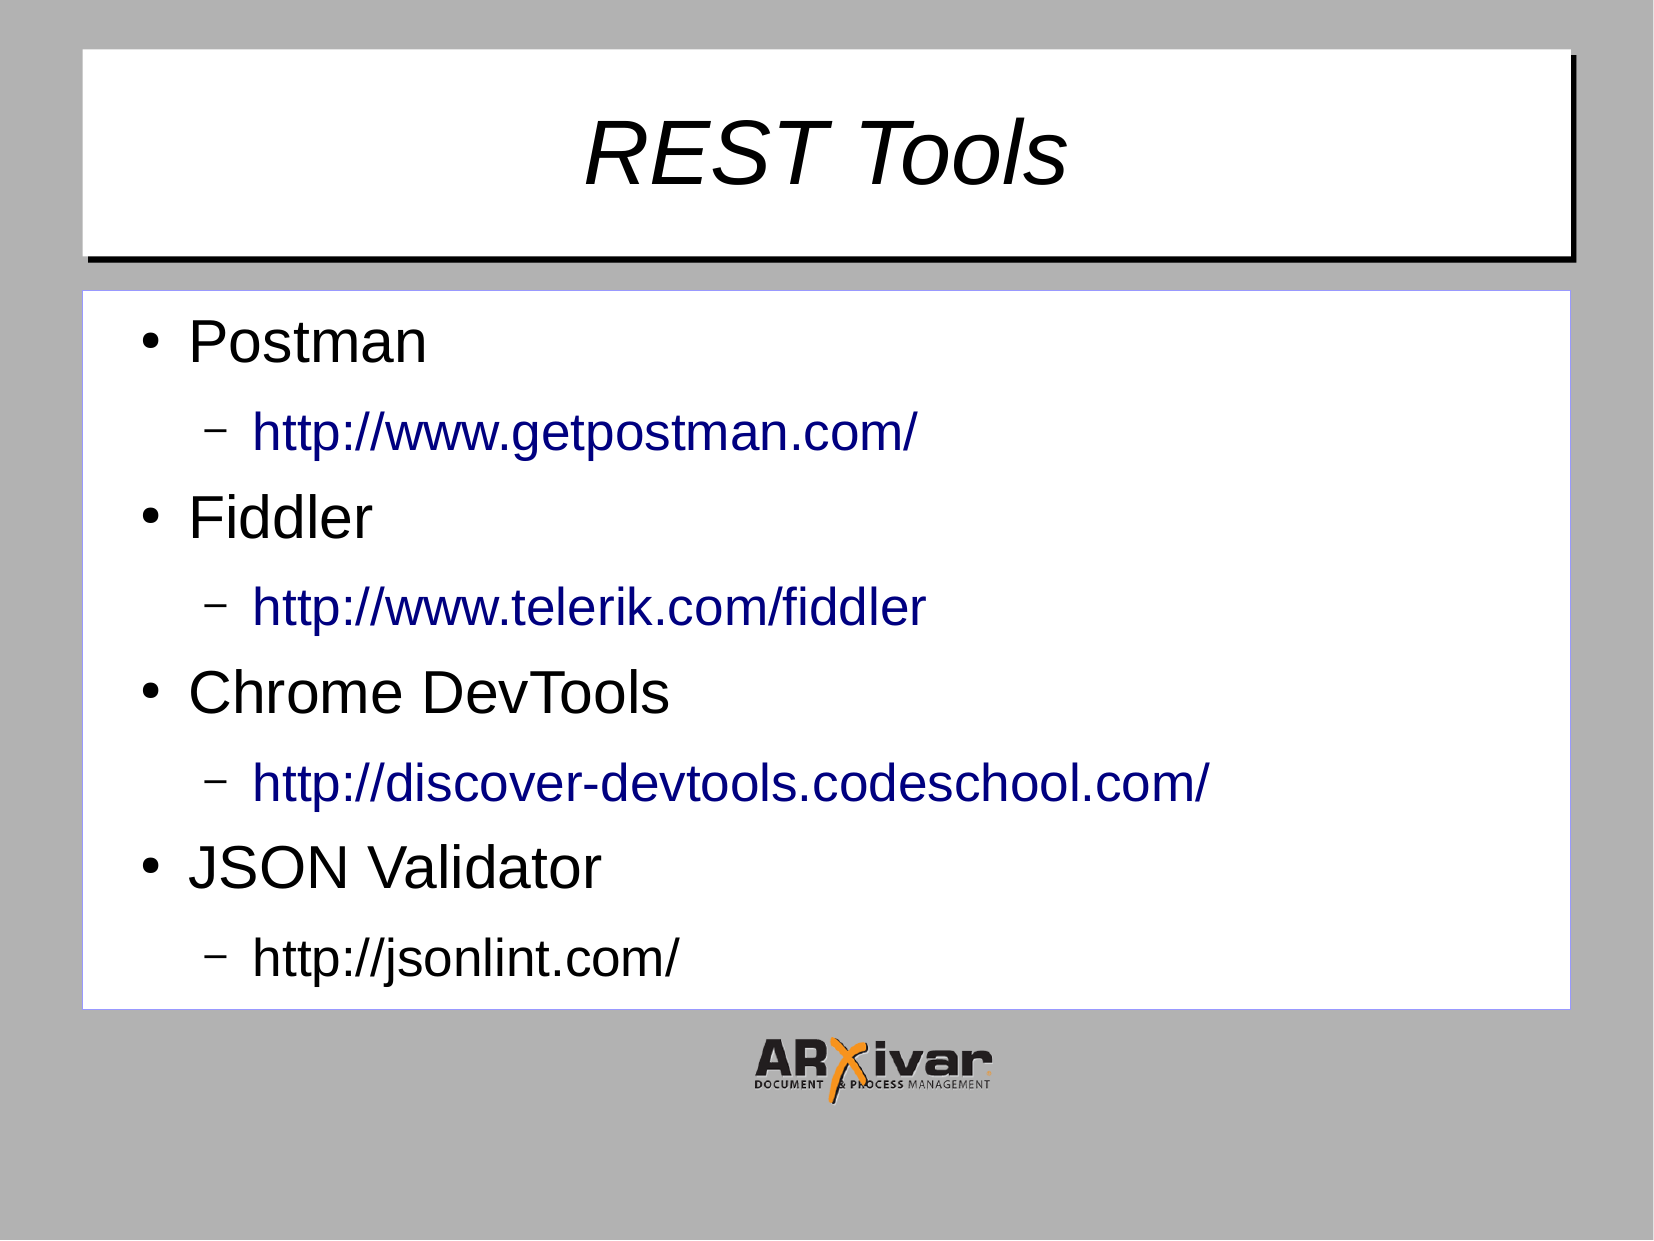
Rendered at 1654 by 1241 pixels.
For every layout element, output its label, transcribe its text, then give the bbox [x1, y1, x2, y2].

title REST Tools [82, 49, 1571, 257]
list Postman http://www.getpostman.com/ Fiddler http://www.telerik.com/fiddler Chrome DevTools http://discover-devtools.codeschool.com/ JSON Validator http://jsonlint.com/ [82, 290, 1571, 1010]
picture [755, 1031, 993, 1111]
